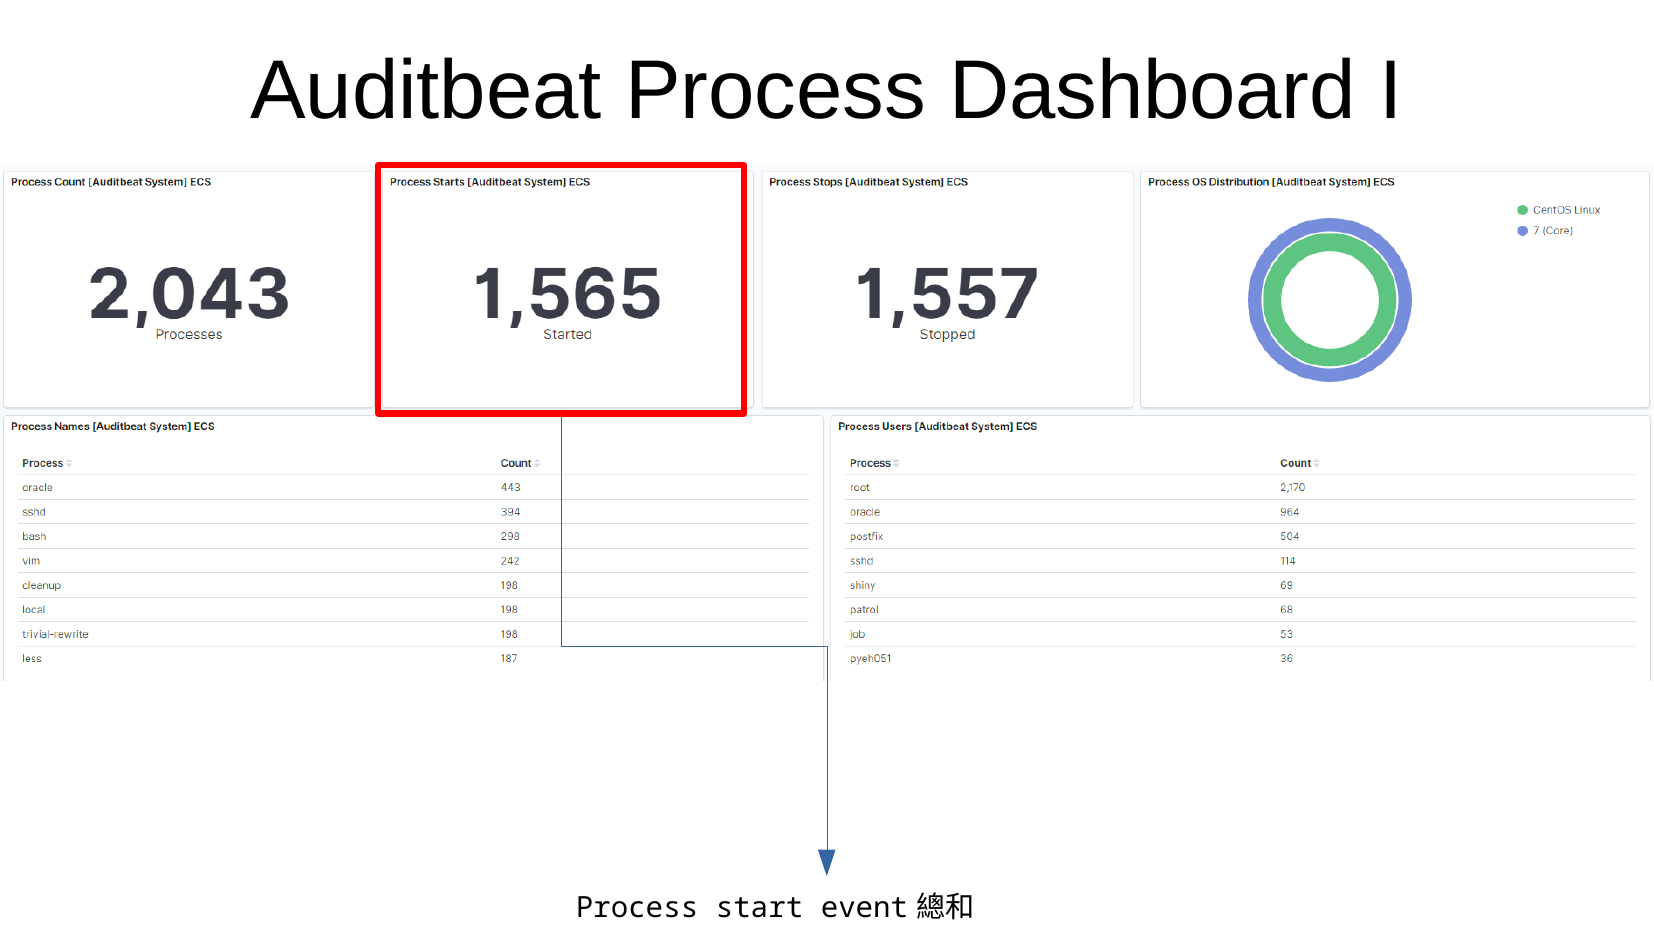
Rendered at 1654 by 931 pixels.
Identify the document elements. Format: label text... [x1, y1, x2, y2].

picture [381, 168, 741, 410]
picture [562, 165, 1654, 681]
text_box Auditbeat Process Dashboard I [47, 35, 1607, 165]
picture [0, 165, 827, 681]
text_box Process start event總和 [561, 876, 1093, 926]
